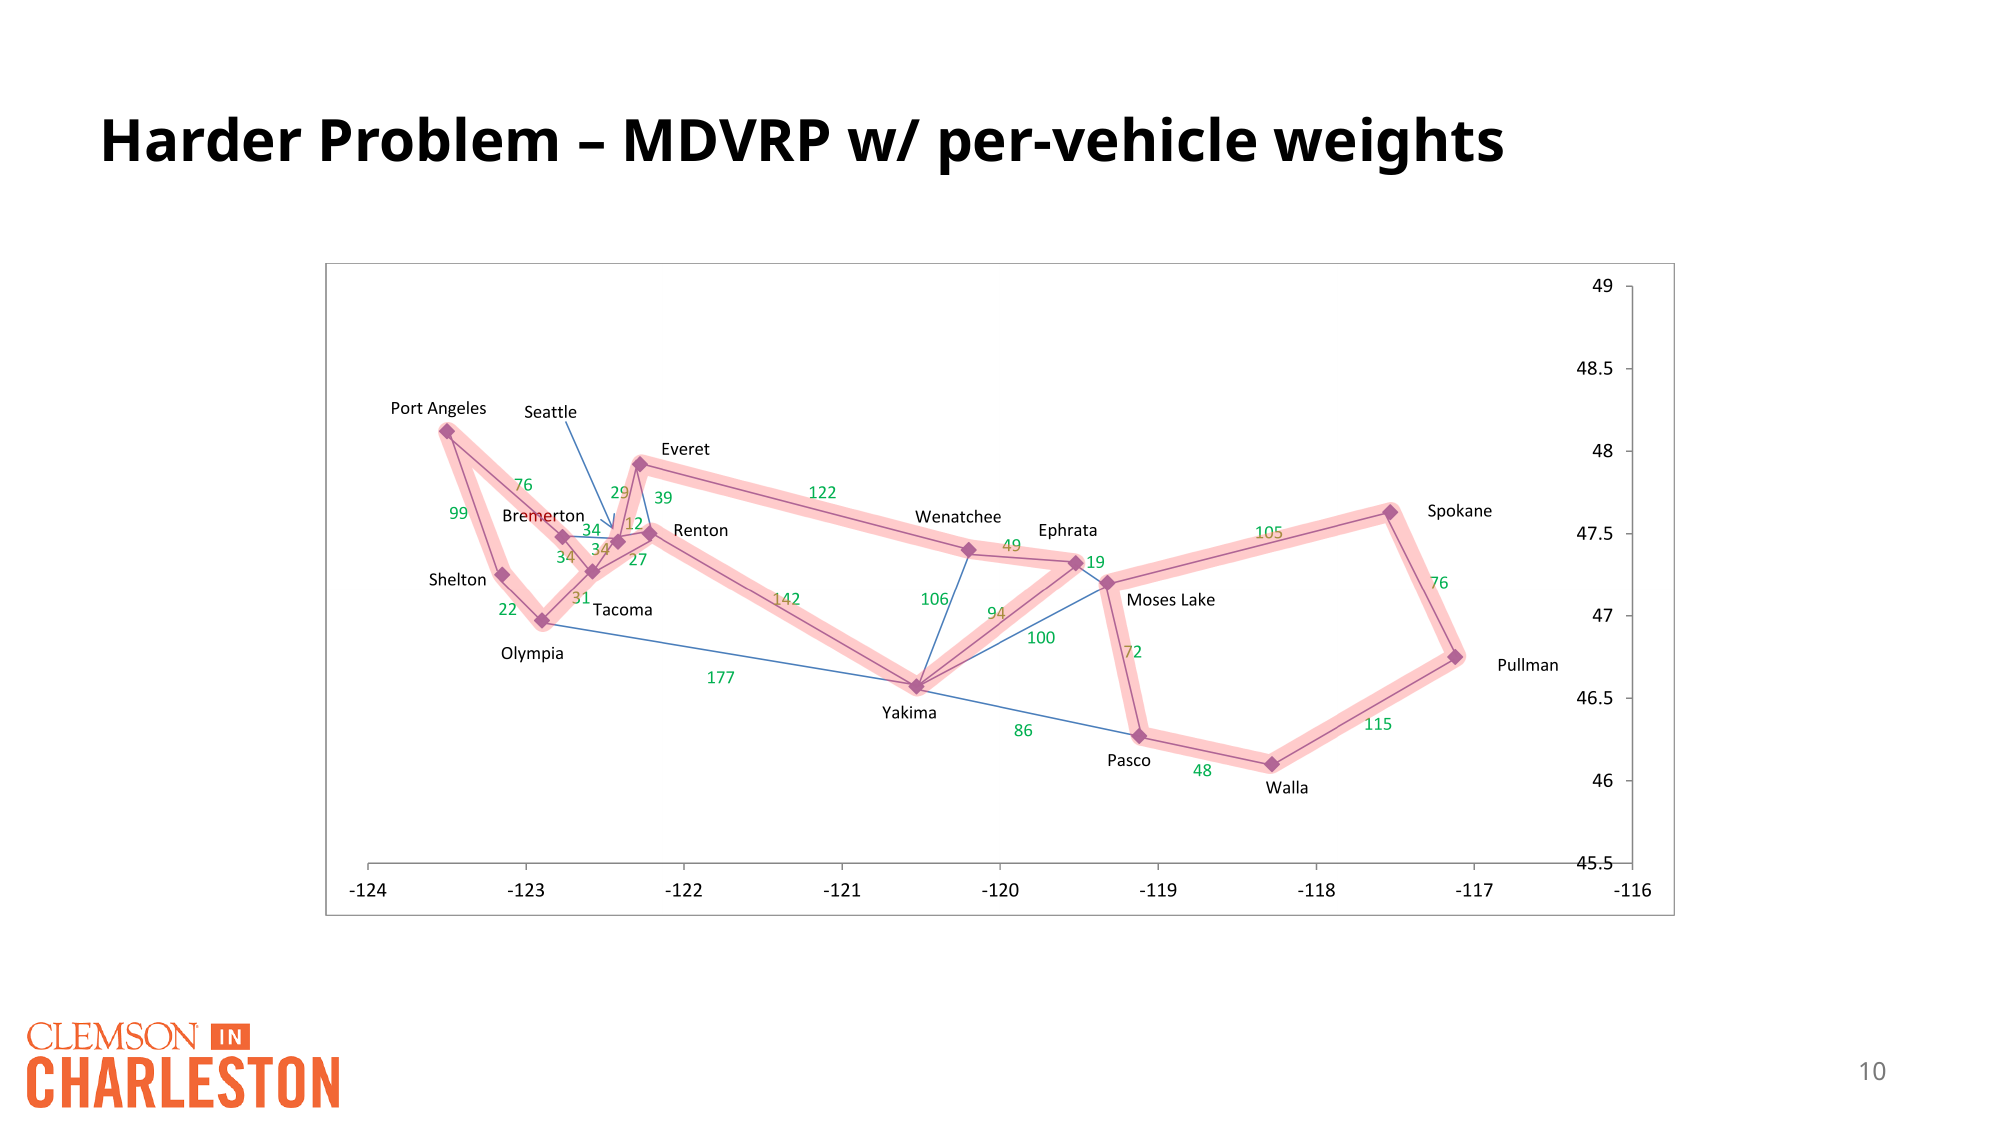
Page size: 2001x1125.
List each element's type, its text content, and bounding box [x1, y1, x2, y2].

picture [27, 1022, 339, 1108]
title Harder Problem – MDVRP w/ per-vehicle weights [99, 44, 1900, 233]
picture [325, 263, 1675, 916]
